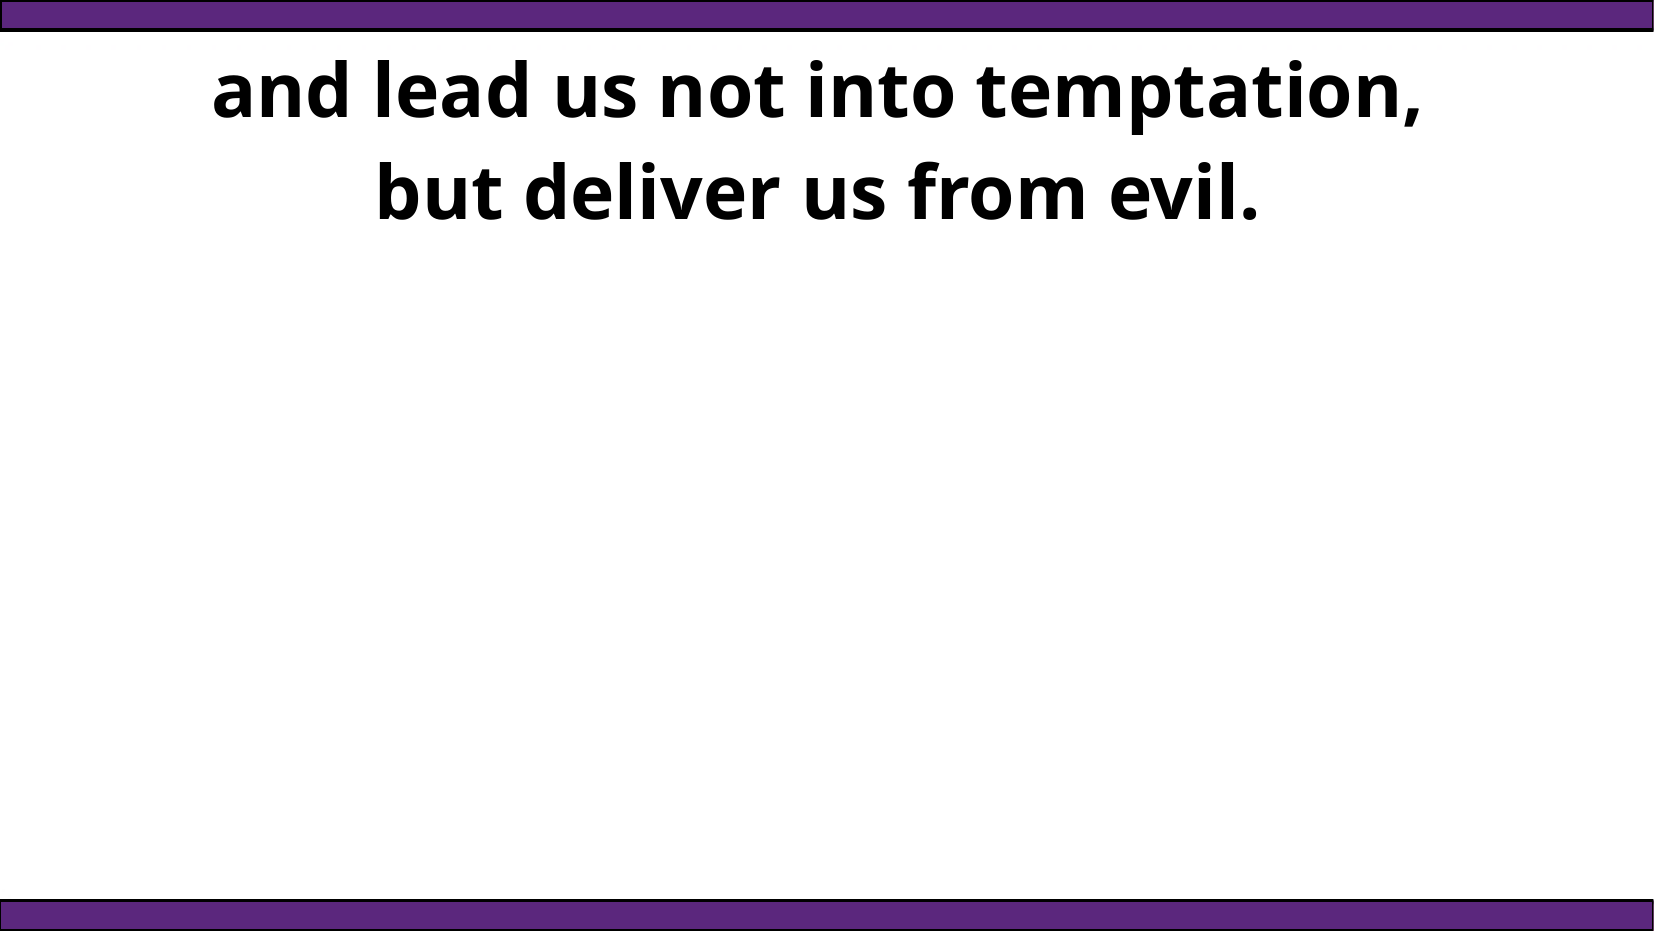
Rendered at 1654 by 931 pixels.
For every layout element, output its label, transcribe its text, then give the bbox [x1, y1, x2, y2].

text_box and lead us not into temptation, but deliver us from evil. [60, 30, 1577, 245]
text_box [0, 0, 1654, 31]
text_box [0, 900, 1654, 931]
picture [0, 31, 1654, 900]
